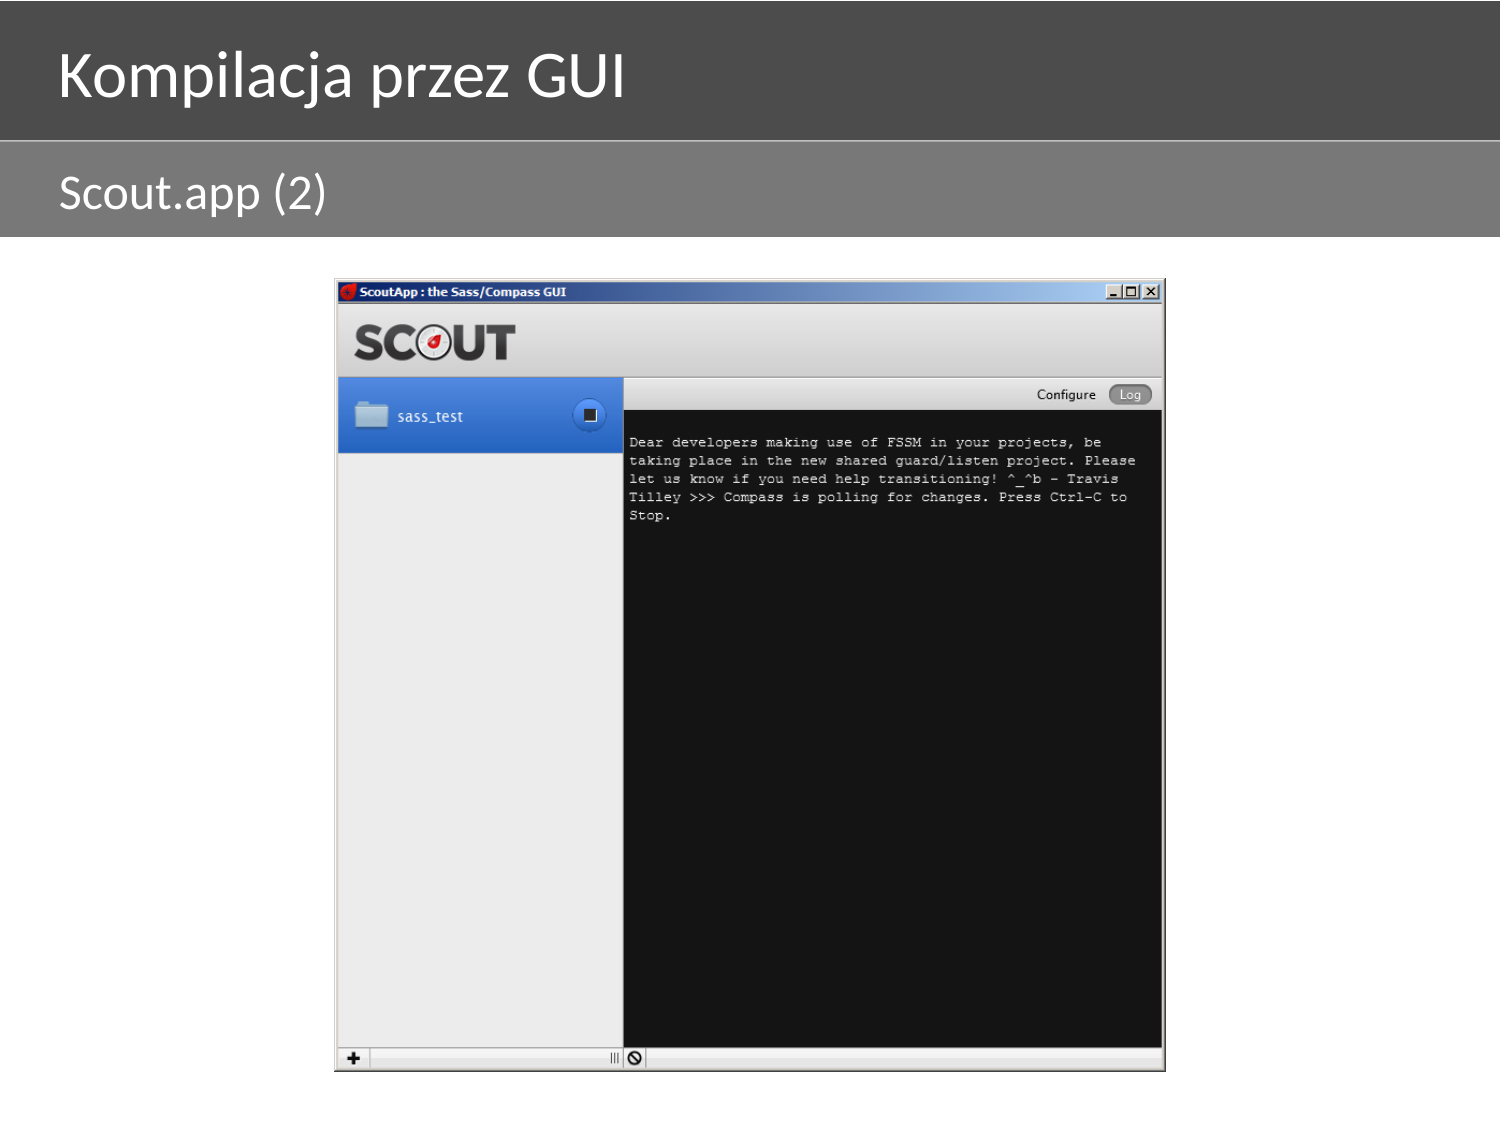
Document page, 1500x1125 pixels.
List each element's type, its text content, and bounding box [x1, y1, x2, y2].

text_box Kompilacja przez GUI [0, 1, 1500, 140]
text_box Scout.app (2) [0, 141, 1500, 237]
picture [334, 278, 1166, 1072]
